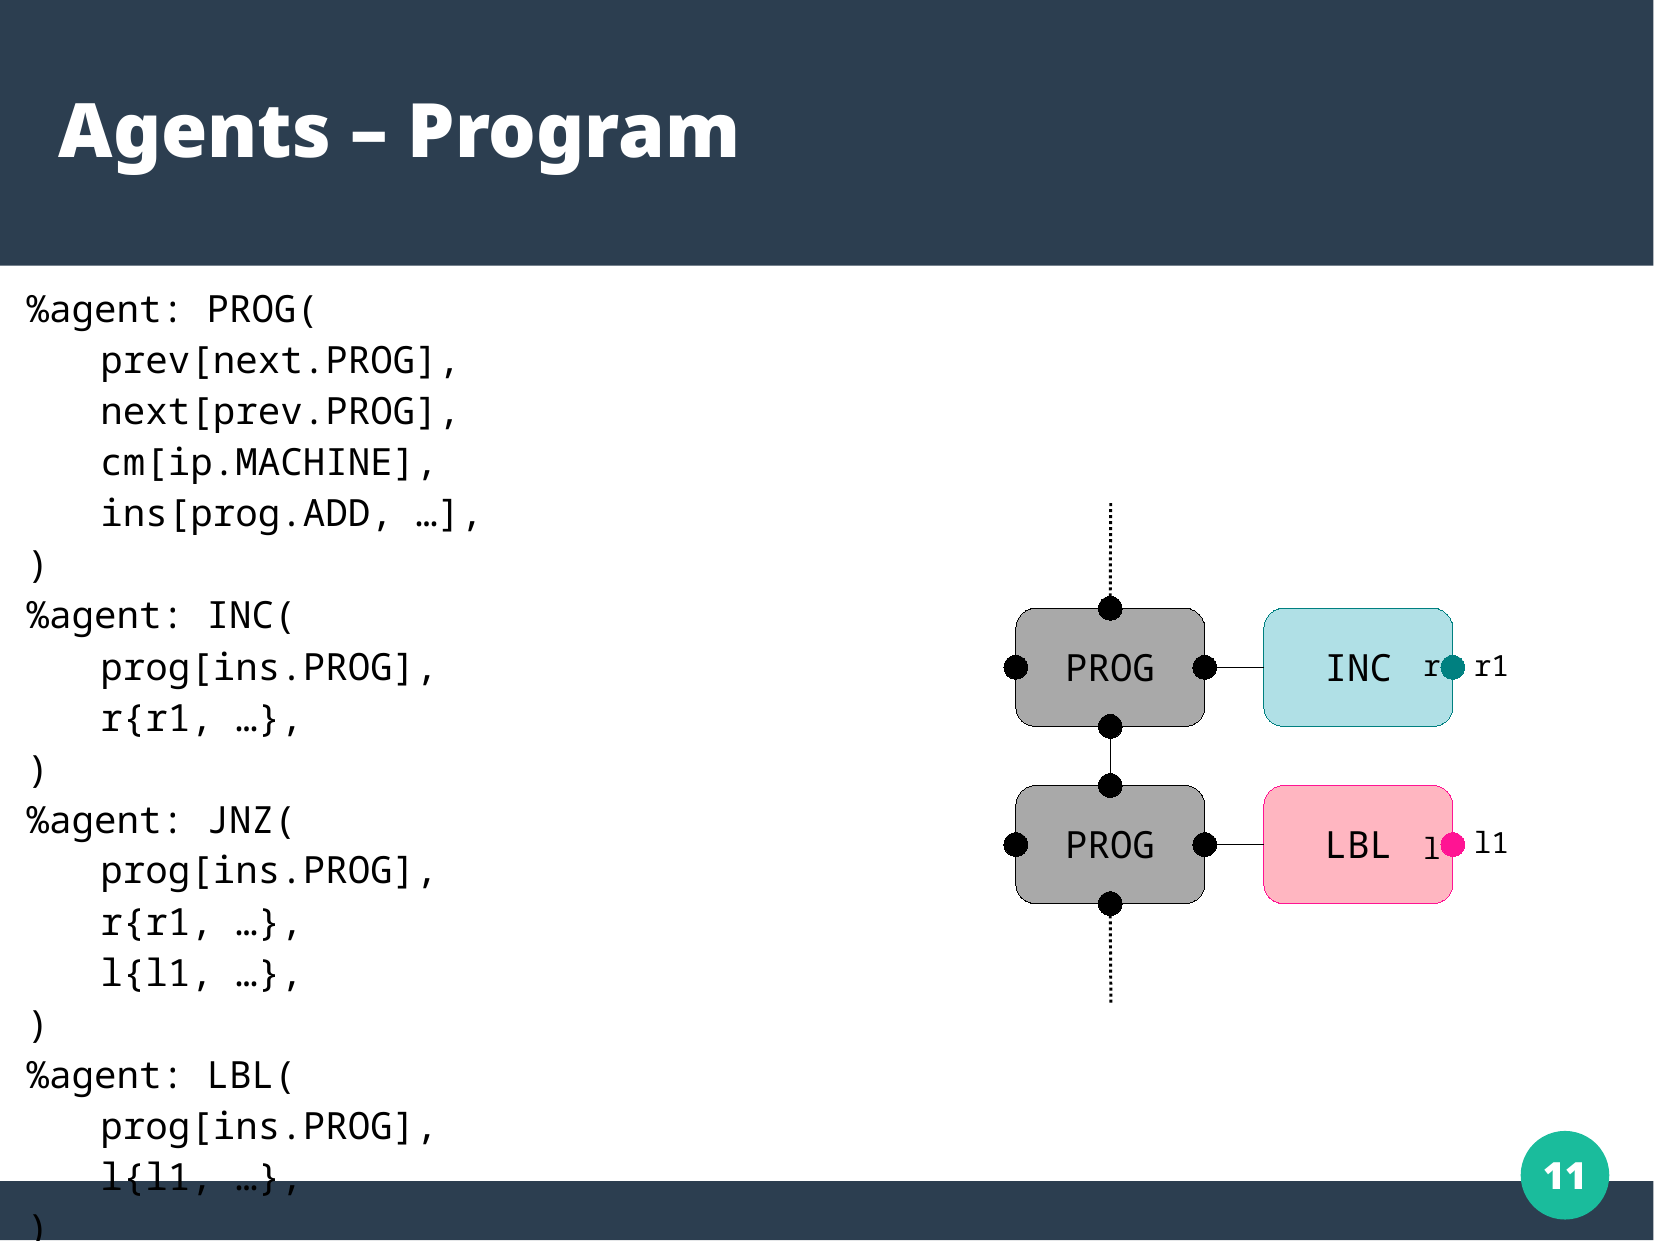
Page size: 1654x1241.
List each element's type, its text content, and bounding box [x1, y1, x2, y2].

text_box [1192, 655, 1217, 680]
text_box [1098, 891, 1123, 916]
text_box PROG [1015, 785, 1205, 904]
text_box [1003, 655, 1028, 680]
text_box [1192, 832, 1217, 857]
text_box [1440, 655, 1459, 680]
text_box PROG [1015, 608, 1205, 727]
text_box LBL [1263, 785, 1453, 904]
text_box INC [1263, 608, 1453, 727]
text_box r [1423, 637, 1436, 690]
text_box [1440, 832, 1459, 857]
text_box %agent: PROG( prev[next.PROG], next[prev.PROG], cm[ip.MACHINE], ins[prog.ADD, …], ) %agent: INC( prog[ins.PROG], r{r1, …}, ) %agent: JNZ( prog[ins.PROG], r{r1, …}, l{l1, …}, ) %agent: LBL( prog[ins.PROG], l{l1, …}, ) [11, 224, 839, 1186]
text_box r1 [1459, 637, 1554, 690]
text_box [1098, 773, 1123, 798]
text_box l [1423, 820, 1436, 873]
title Agents – Program [59, 49, 1595, 207]
text_box l1 [1459, 815, 1583, 904]
text_box [1098, 714, 1123, 739]
text_box [1098, 596, 1123, 621]
text_box [1003, 832, 1028, 857]
